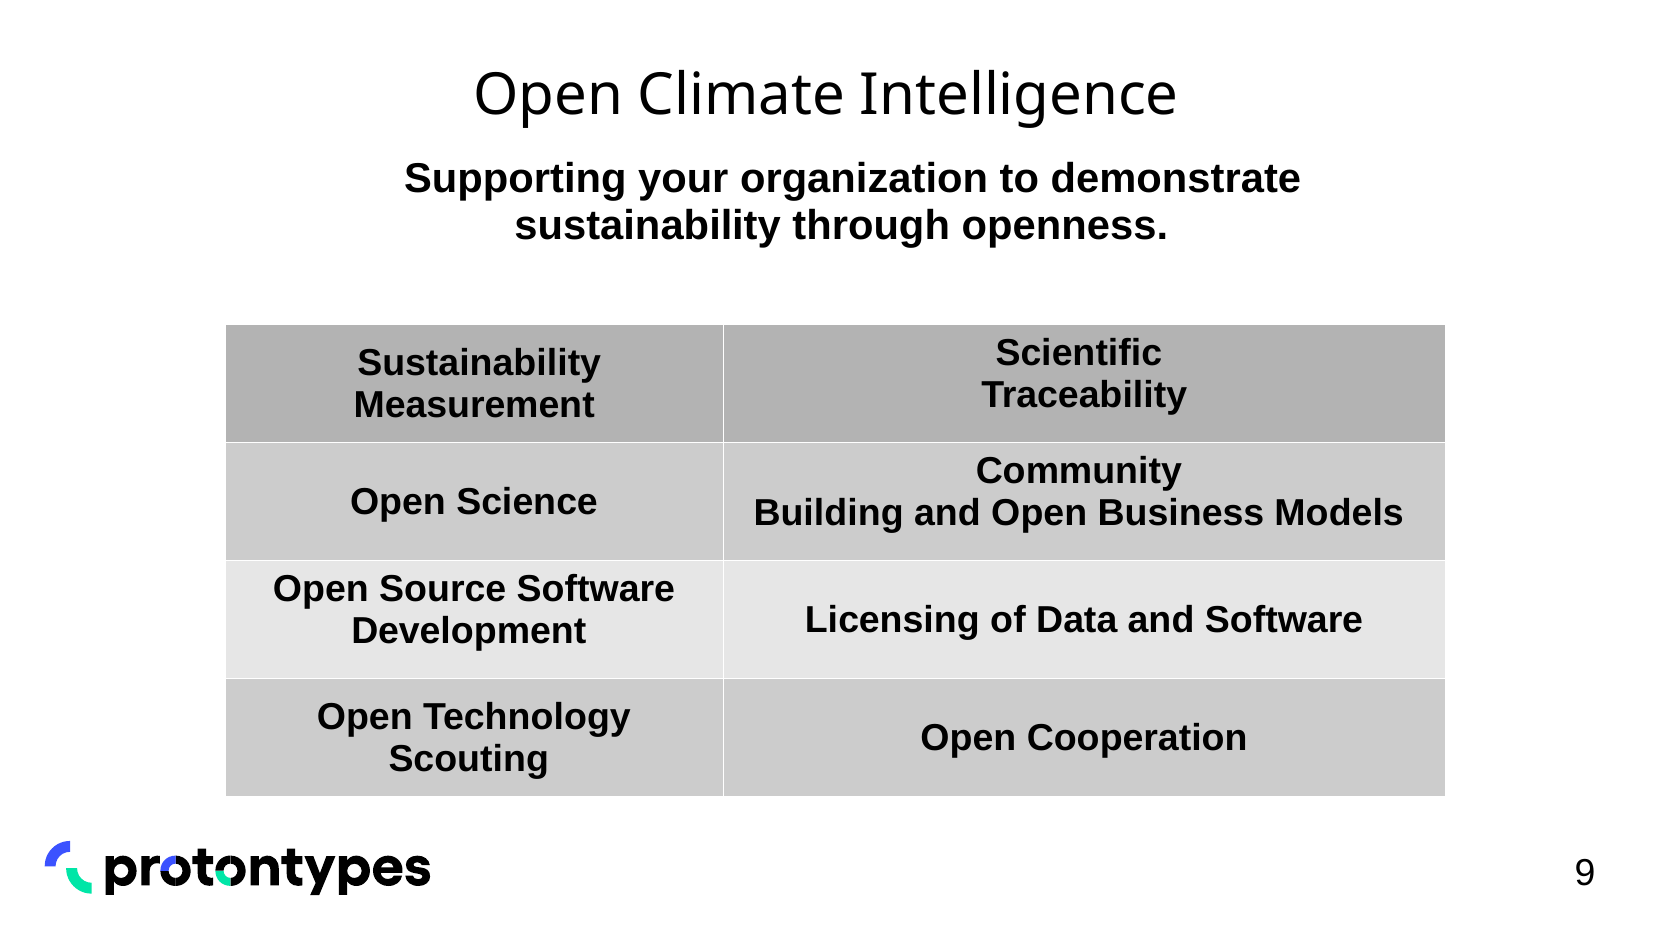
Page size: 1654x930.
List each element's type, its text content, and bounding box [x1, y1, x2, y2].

table_header Sustainability Measurement [226, 325, 723, 442]
title Open Climate Intelligence [82, 36, 1571, 148]
table_cell Open Technology Scouting [226, 679, 723, 796]
table_cell Open Source Software Development [226, 561, 723, 678]
table_cell Open Cooperation [724, 679, 1445, 796]
table_header Scientific Traceability [724, 325, 1445, 442]
table_cell Open Science [226, 443, 723, 560]
table_cell Community Building and Open Business Models [724, 443, 1445, 560]
text_box Supporting your organization to demonstrate sustainability through openness. [195, 147, 1441, 256]
table_cell Licensing of Data and Software [724, 561, 1445, 678]
